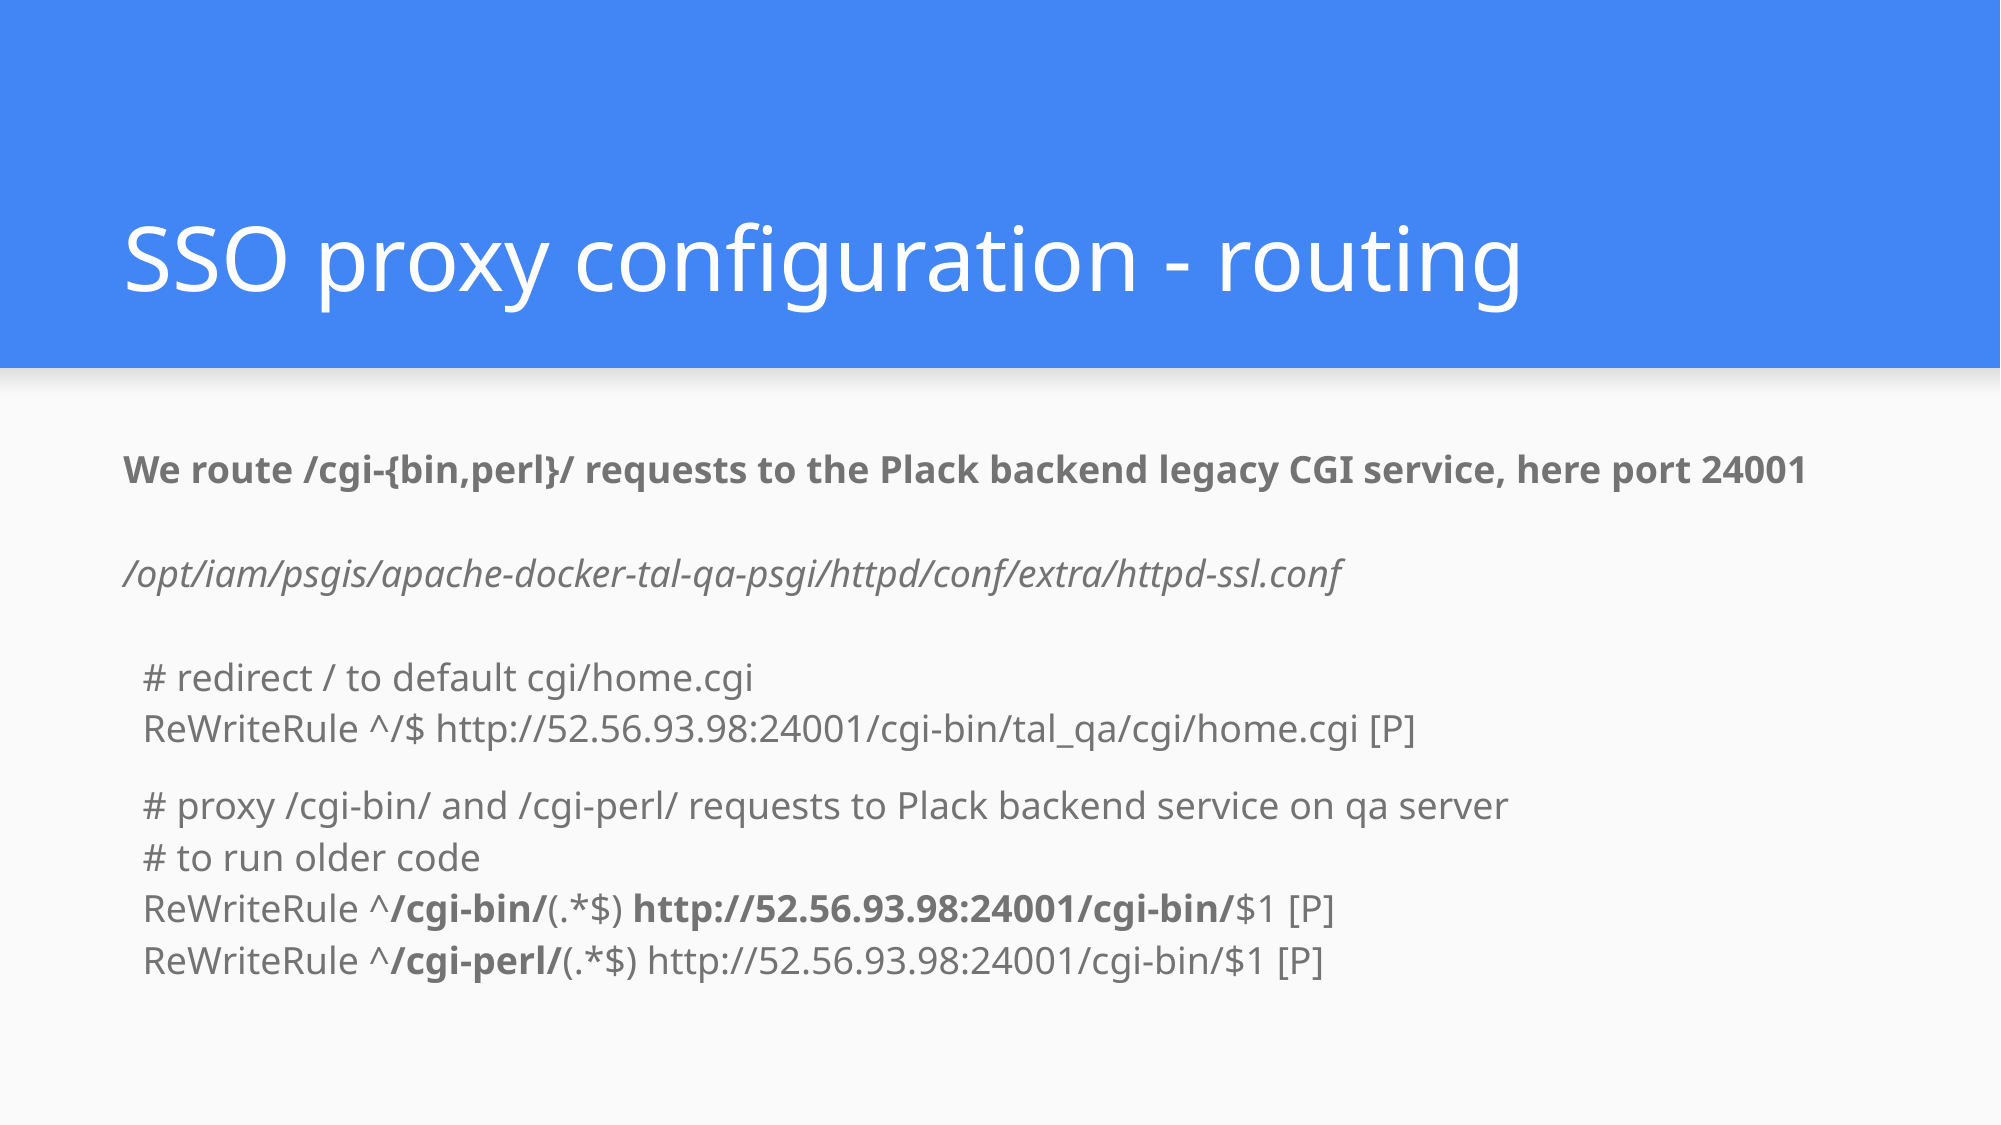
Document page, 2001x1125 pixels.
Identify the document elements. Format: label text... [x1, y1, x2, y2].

list We route /cgi-{bin,perl}/ requests to the Plack backend legacy CGI service, here port 24001 /opt/iam/psgis/apache-docker-tal-qa-psgi/httpd/conf/extra/httpd-ssl.conf # redirect / to default cgi/home.cgi ReWriteRule ^/$ http://52.56.93.98:24001/cgi-bin/tal_qa/cgi/home.cgi [P] # proxy /cgi-bin/ and /cgi-perl/ requests to Plack backend service on qa server # to run older code ReWriteRule ^/cgi-bin/(.*$) http://52.56.93.98:24001/cgi-bin/$1 [P] ReWriteRule ^/cgi-perl/(.*$) http://52.56.93.98:24001/cgi-bin/$1 [P] [103, 419, 1902, 1013]
title SSO proxy configuration - routing [103, 161, 1902, 330]
